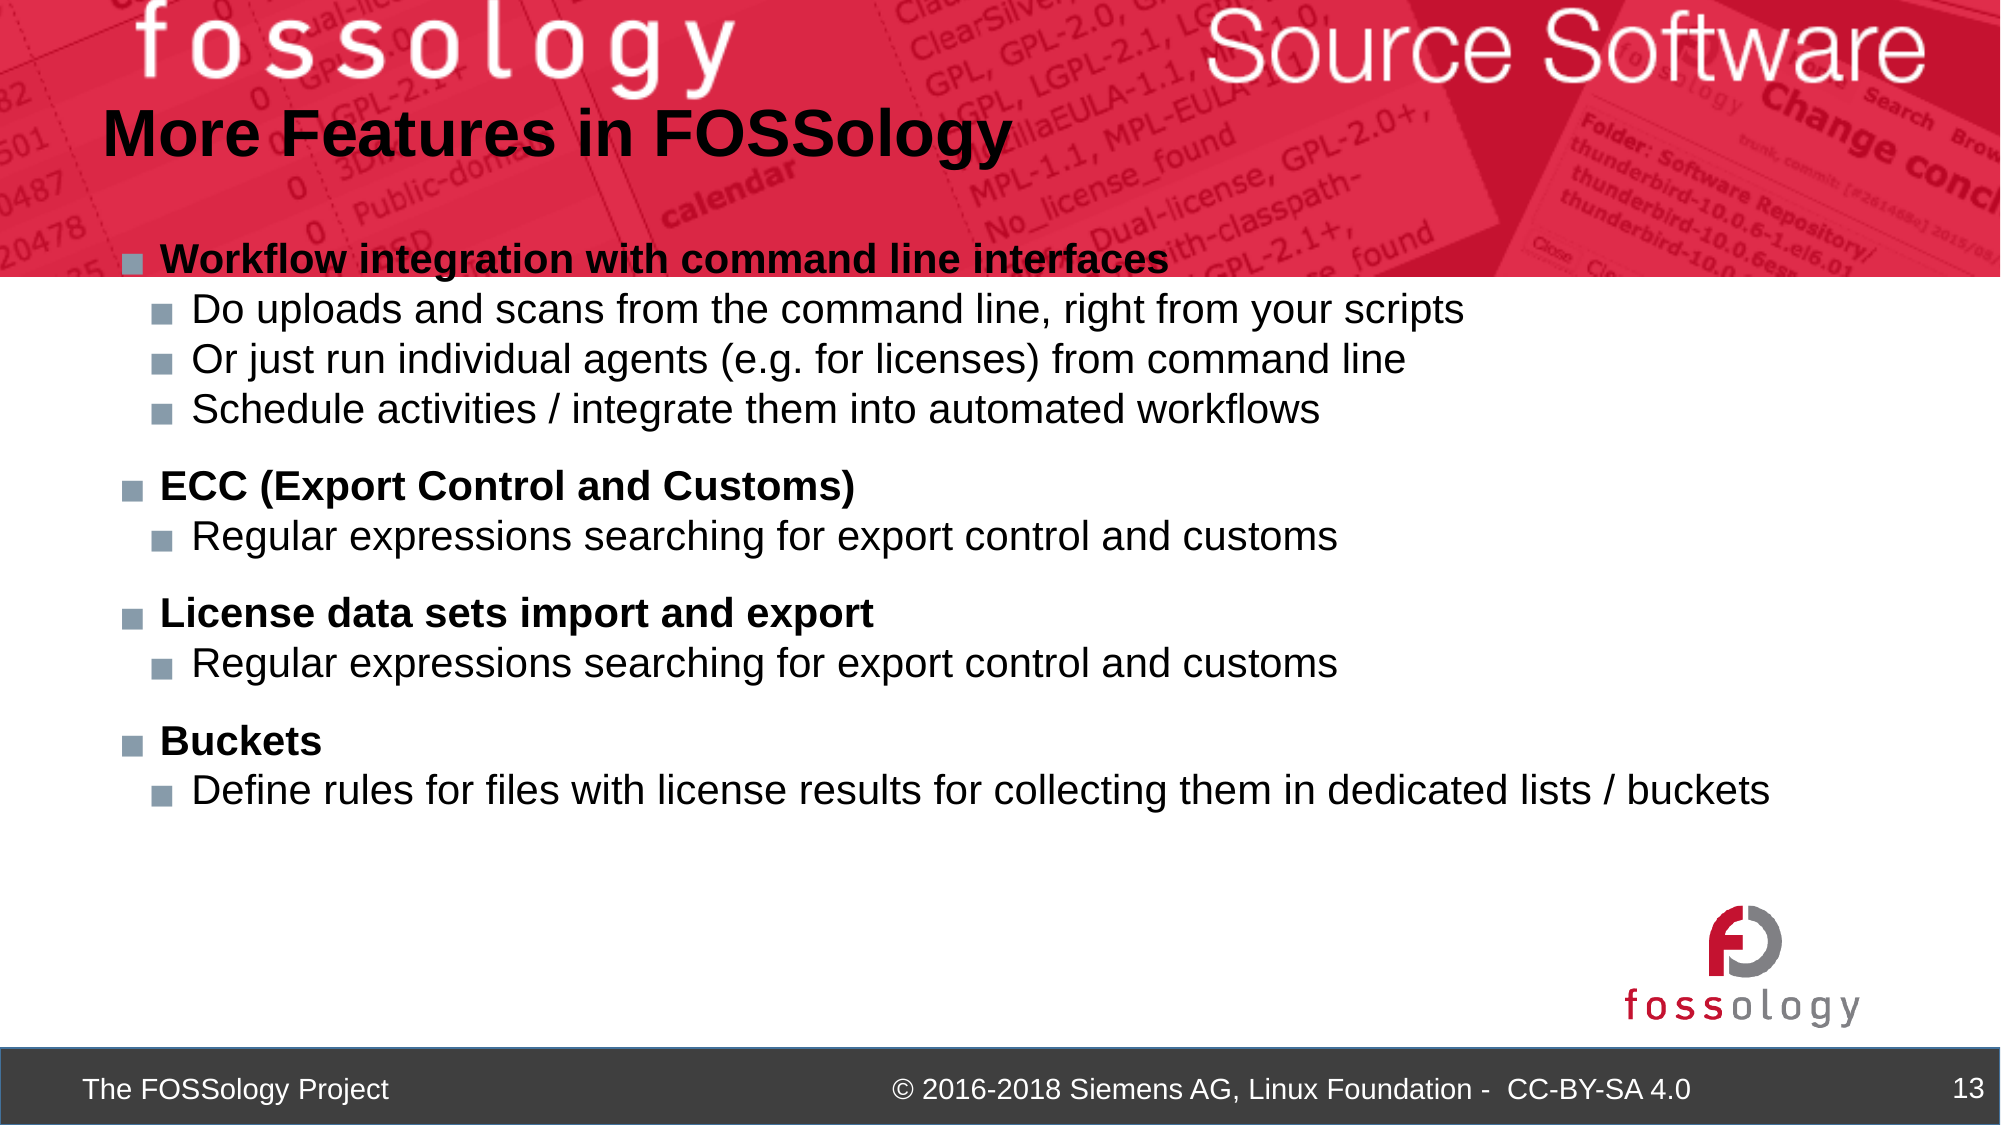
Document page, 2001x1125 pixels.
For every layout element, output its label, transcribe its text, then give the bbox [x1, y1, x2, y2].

picture [1621, 964, 1863, 1031]
text_box More Features in FOSSology [0, 0, 2000, 208]
text_box Workflow integration with command line interfaces Do uploads and scans from the command line, right from your scripts Or just run individual agents (e.g. for licenses) from command line Schedule activities / integrate them into automated workflows ECC (Export Control and Customs) Regular expressions searching for export control and customs License data sets import and export Regular expressions searching for export control and customs Buckets Define rules for files with license results for collecting them in dedicated lists / buckets [118, 231, 1914, 964]
picture [0, 0, 2001, 277]
